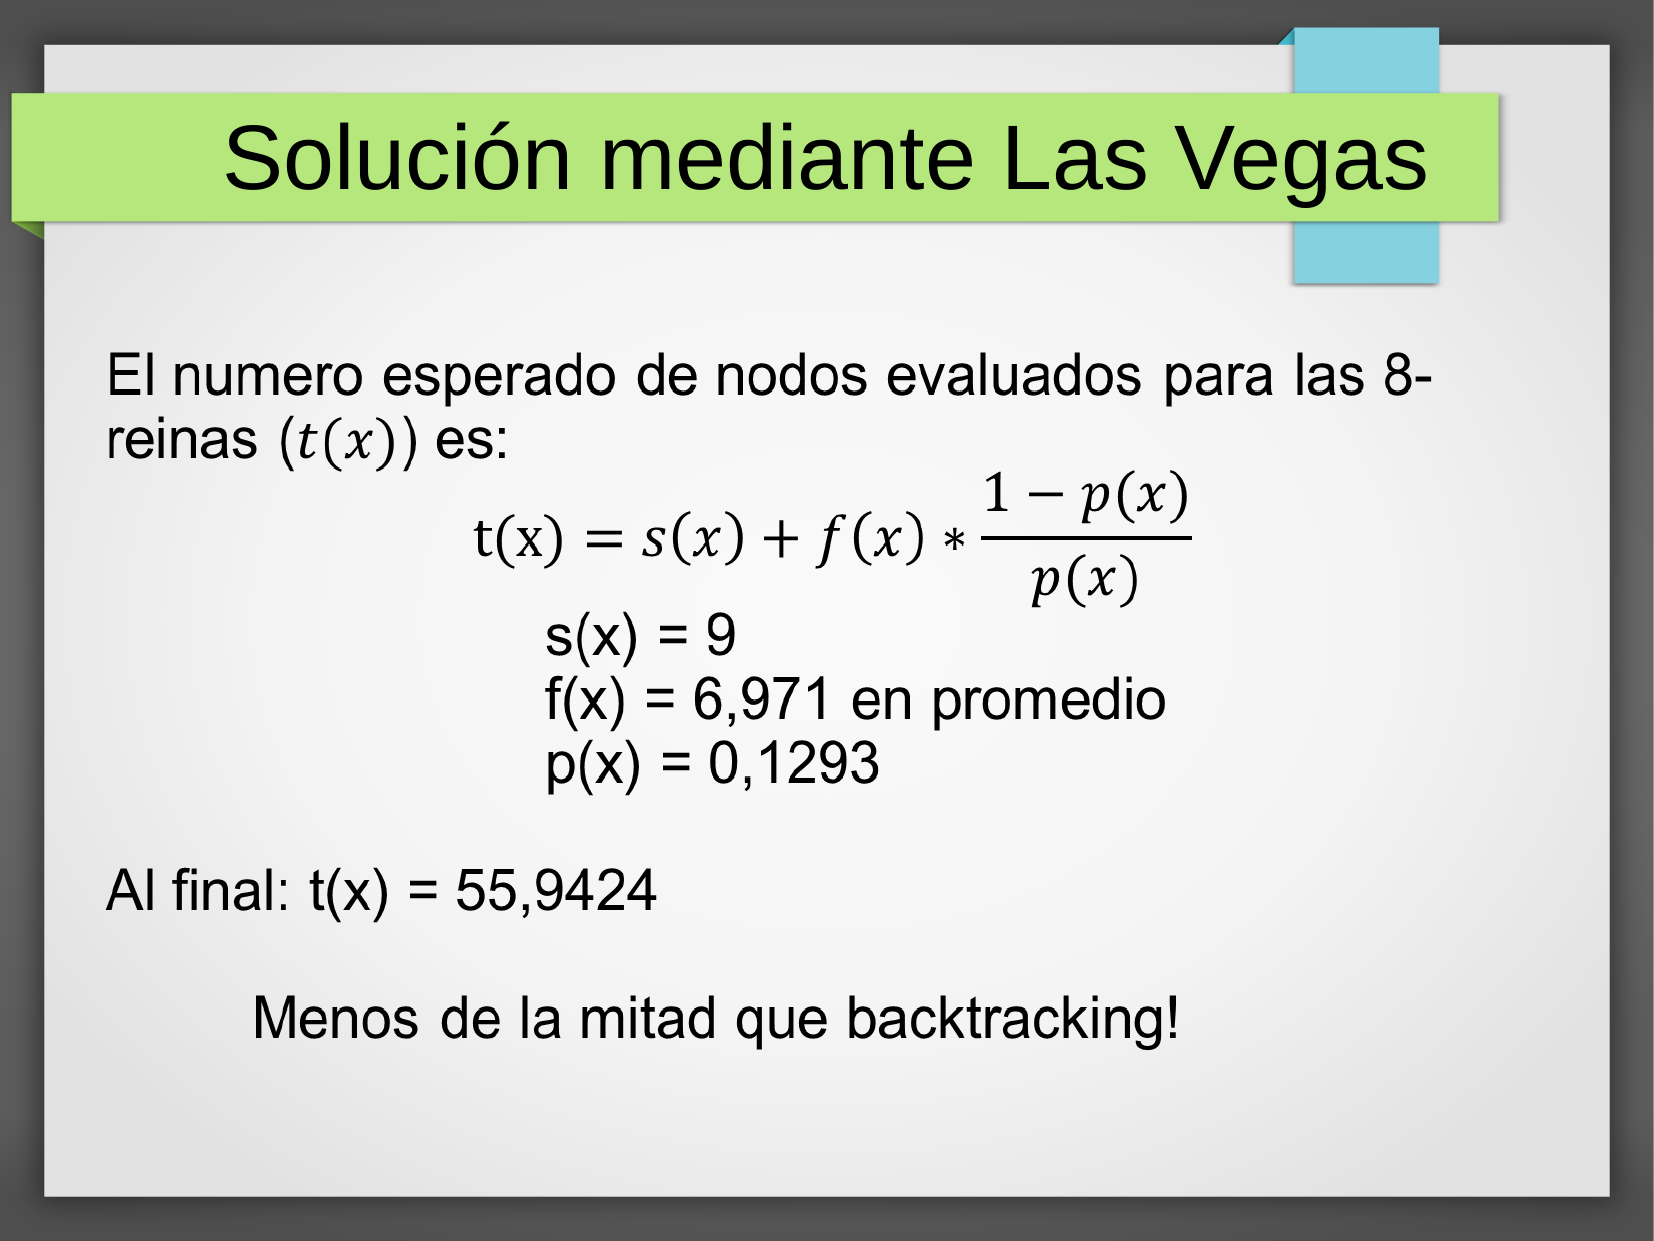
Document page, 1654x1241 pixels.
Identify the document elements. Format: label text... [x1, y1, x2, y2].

picture [0, 0, 1654, 1241]
subtitle [70, 82, 1559, 1087]
title Solución mediante Las Vegas [82, 49, 1571, 257]
